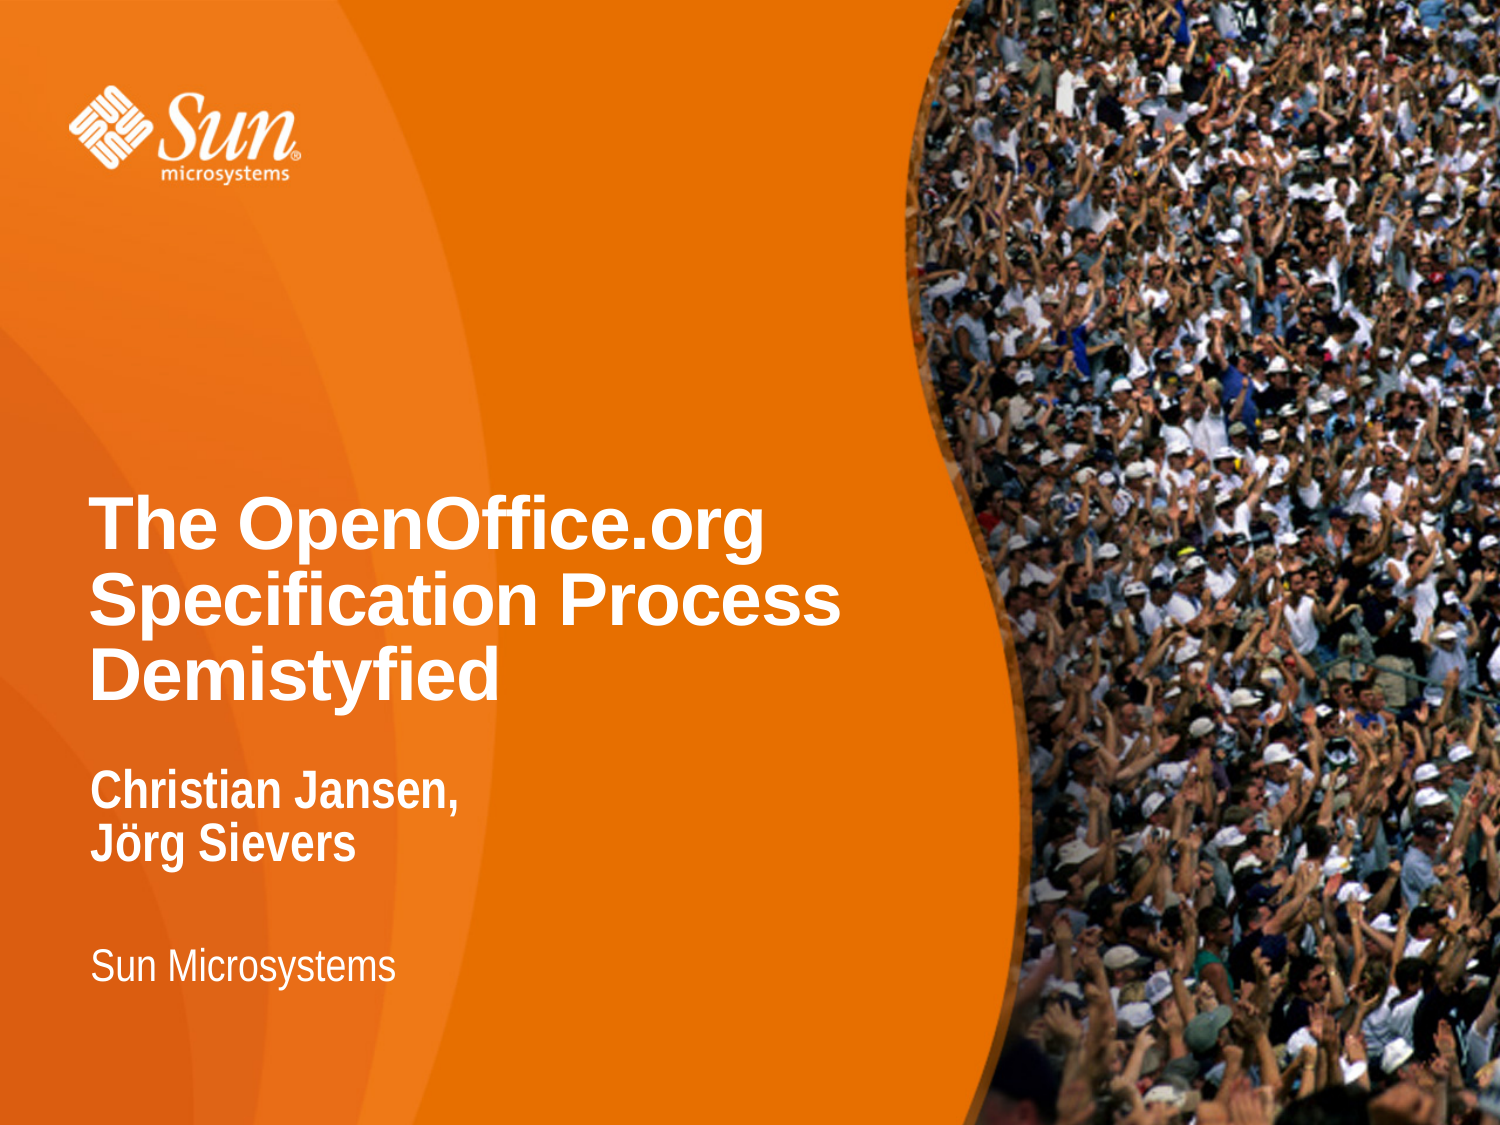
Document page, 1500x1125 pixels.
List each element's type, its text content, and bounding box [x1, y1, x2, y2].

picture [0, 0, 1500, 1125]
title The OpenOffice.org Specification Process Demistyfied [88, 470, 908, 716]
list Christian Jansen, Jörg Sievers Sun Microsystems [90, 766, 1080, 999]
